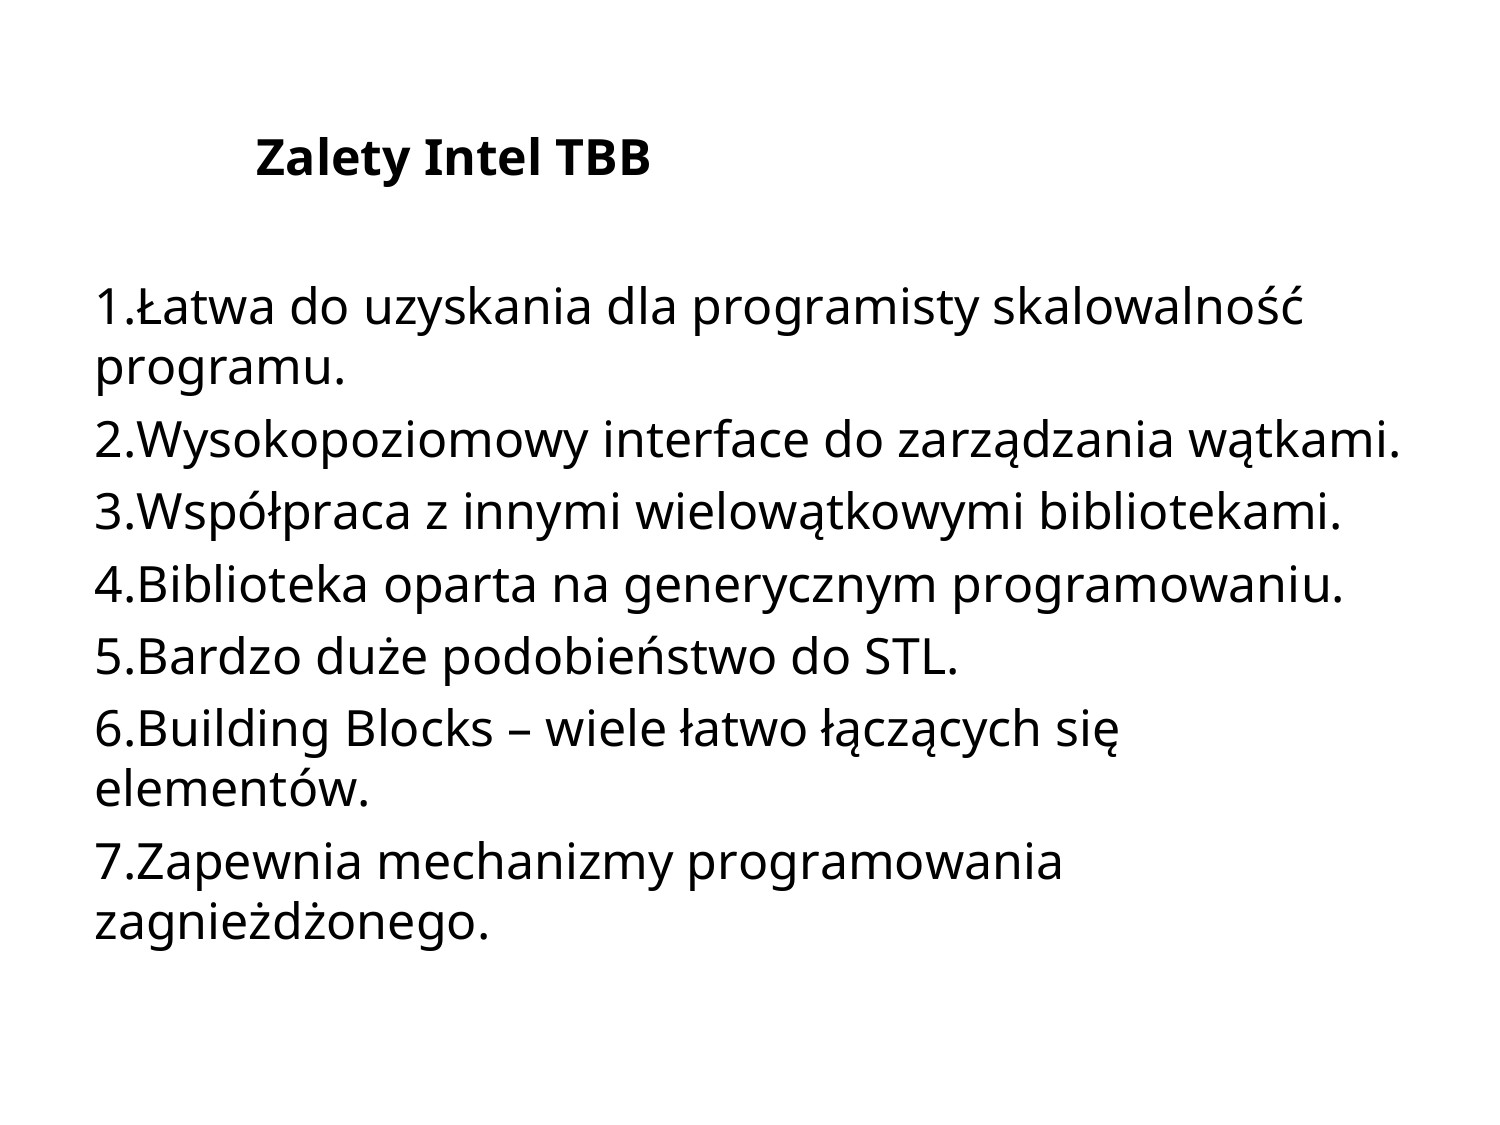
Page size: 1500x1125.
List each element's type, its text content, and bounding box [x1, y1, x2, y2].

list 1.Łatwa do uzyskania dla programisty skalowalność programu. 2.Wysokopoziomowy interface do zarządzania wątkami. 3.Współpraca z innymi wielowątkowymi bibliotekami. 4.Biblioteka oparta na generycznym programowaniu. 5.Bardzo duże podobieństwo do STL. 6.Building Blocks – wiele łatwo łączących się elementów. 7.Zapewnia mechanizmy programowania zagnieżdżonego. [23, 267, 1425, 1005]
title Zalety Intel TBB [242, 78, 1425, 233]
